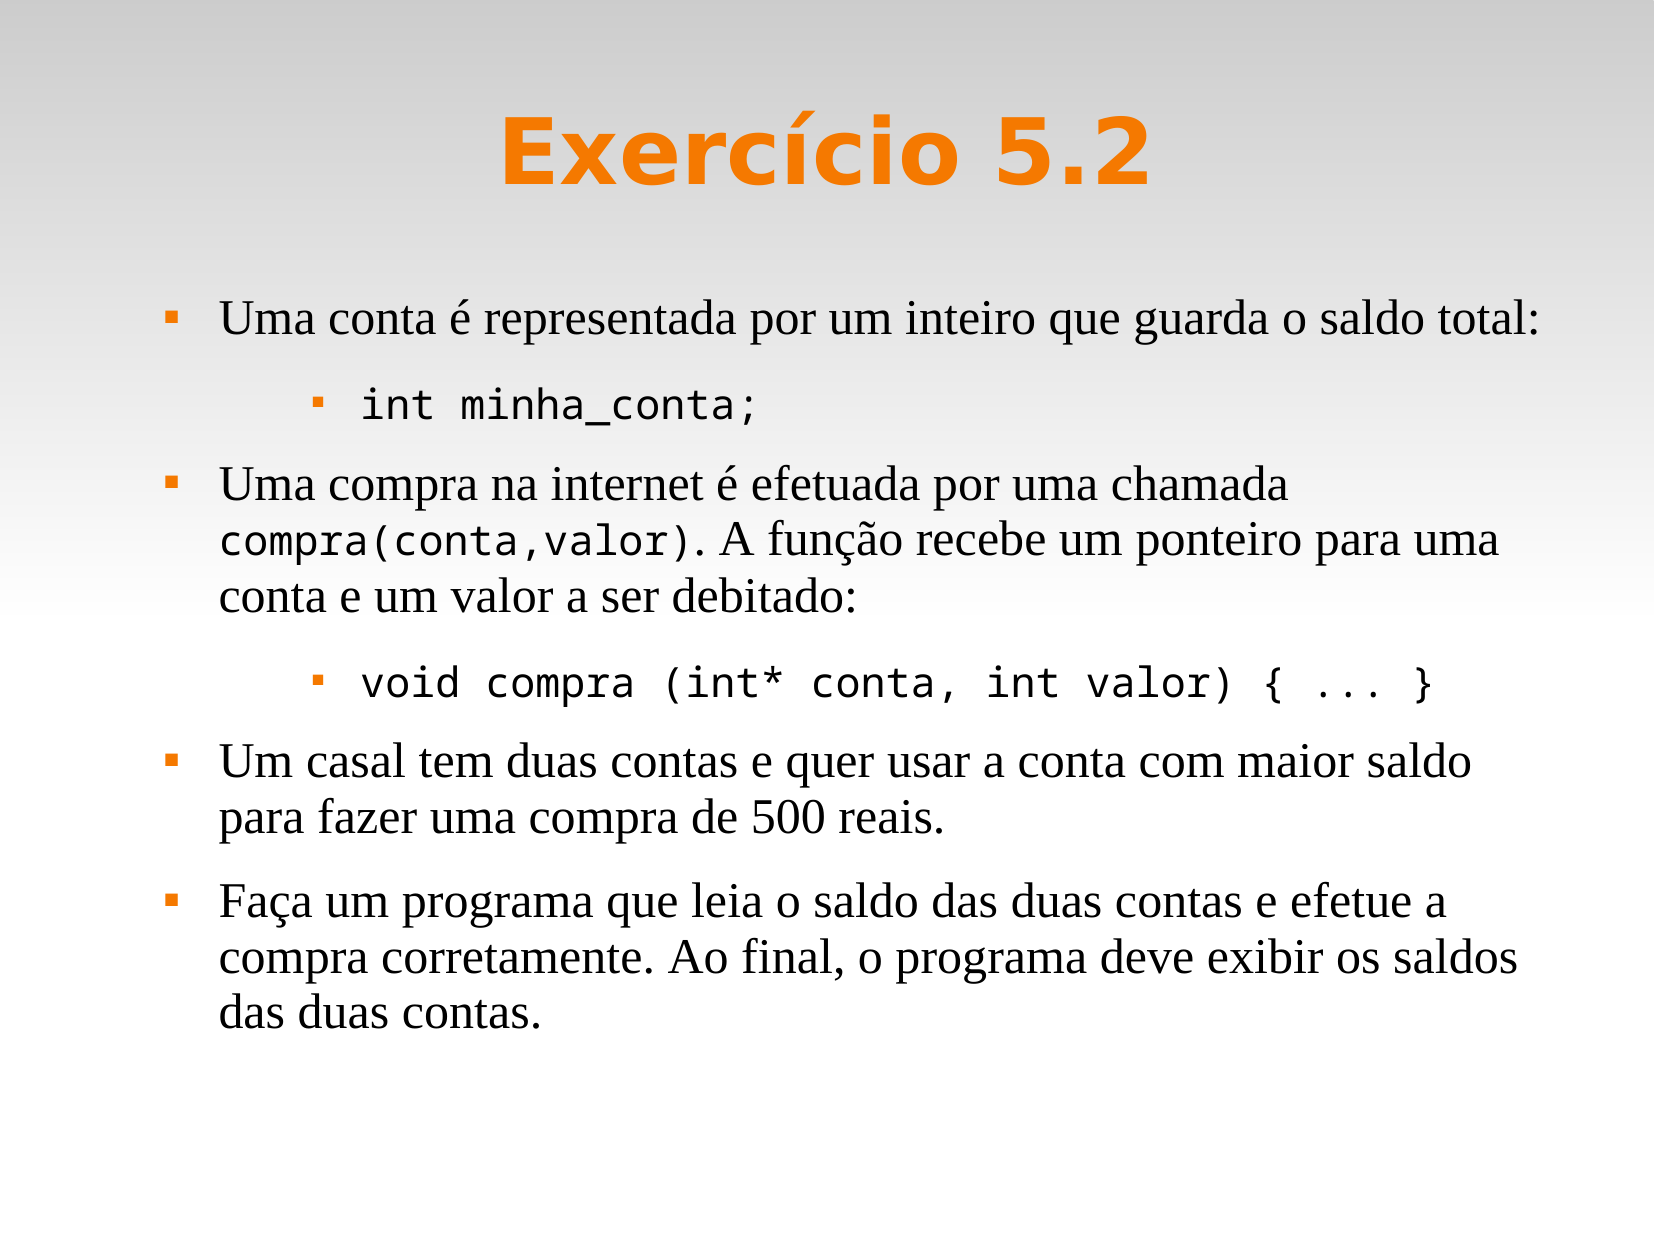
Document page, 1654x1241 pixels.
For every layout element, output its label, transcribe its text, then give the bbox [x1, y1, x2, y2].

list Uma conta é representada por um inteiro que guarda o saldo total: int minha_conta; Uma compra na internet é efetuada por uma chamada compra(conta,valor). A função recebe um ponteiro para uma conta e um valor a ser debitado: void compra (int* conta, int valor) { ... } Um casal tem duas contas e quer usar a conta com maior saldo para fazer uma compra de 500 reais. Faça um programa que leia o saldo das duas contas e efetue a compra corretamente. Ao final, o programa deve exibir os saldos das duas contas. [76, 290, 1565, 1175]
title Exercício 5.2 [82, 49, 1571, 257]
